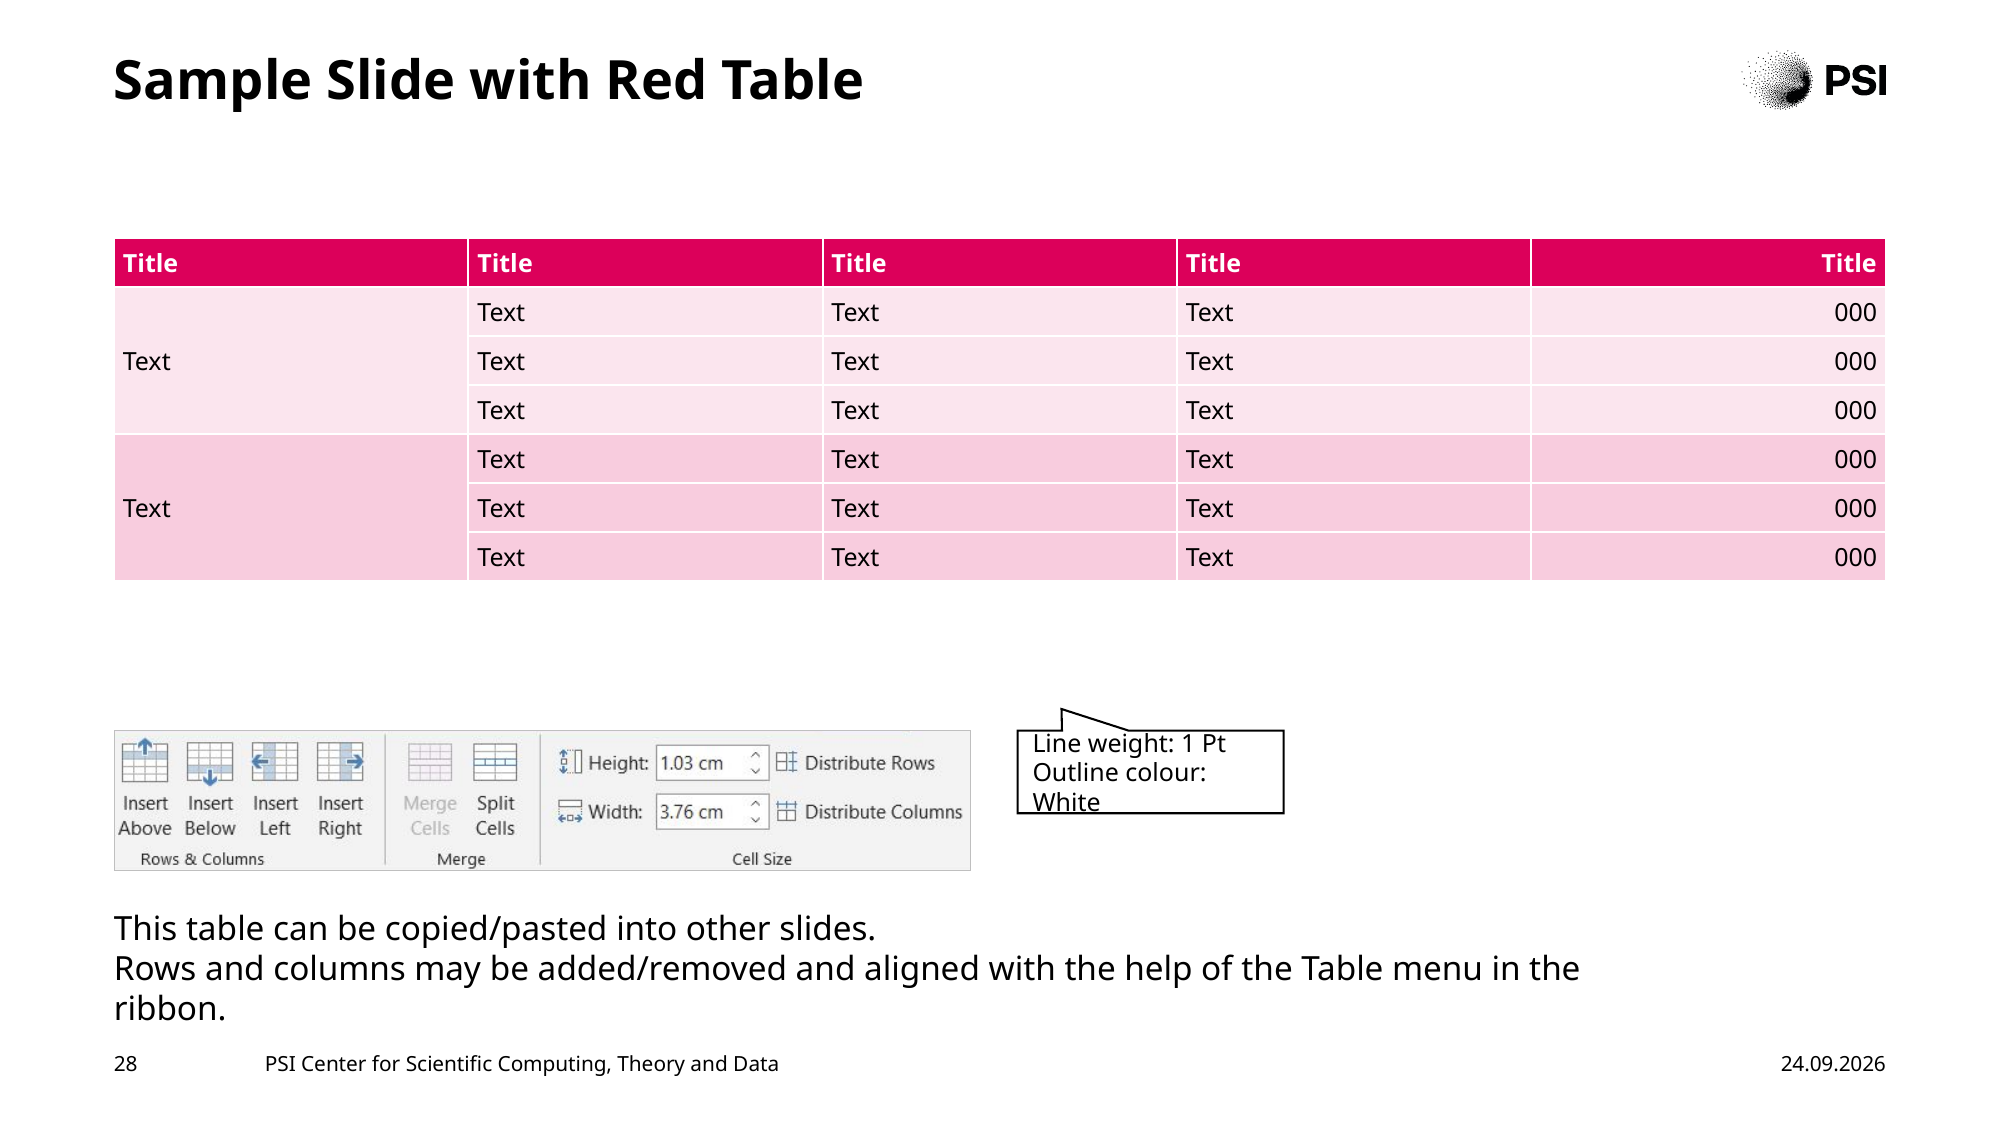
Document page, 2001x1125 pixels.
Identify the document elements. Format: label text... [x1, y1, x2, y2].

table_header Title [469, 239, 822, 286]
table_cell Text [1178, 435, 1530, 482]
table_cell Text [1178, 533, 1530, 580]
table_cell Text [469, 337, 822, 384]
table_cell Text [824, 435, 1176, 482]
table_cell Text [115, 435, 467, 580]
table_cell Text [824, 386, 1176, 433]
table_cell Text [469, 533, 822, 580]
table_cell Text [824, 337, 1176, 384]
table_cell 000 [1532, 533, 1885, 580]
table_cell Text [824, 288, 1176, 335]
table_cell 000 [1532, 435, 1885, 482]
table_cell Text [469, 288, 822, 335]
table_cell Text [1178, 337, 1530, 384]
table_header Title [1178, 239, 1530, 286]
text_box Line weight: 1 Pt Outline colour: White [1017, 709, 1284, 814]
table_cell Text [824, 484, 1176, 531]
table_cell Text [469, 484, 822, 531]
table_cell Text [1178, 484, 1530, 531]
table_header Title [824, 239, 1176, 286]
title Sample Slide with Red Table [114, 45, 1585, 179]
table_cell Text [469, 386, 822, 433]
table_header Title [1532, 239, 1885, 286]
table_cell Text [469, 435, 822, 482]
table_cell 000 [1532, 337, 1885, 384]
table_cell Text [1178, 386, 1530, 433]
table_cell Text [824, 533, 1176, 580]
table_cell 000 [1532, 386, 1885, 433]
picture [114, 730, 971, 871]
table_cell Text [115, 288, 467, 433]
table_cell 000 [1532, 484, 1885, 531]
table_cell Text [1178, 288, 1530, 335]
table_cell 000 [1532, 288, 1885, 335]
text_box This table can be copied/pasted into other slides. Rows and columns may be added/removed and aligned with the help of the Table menu in the ribbon. [113, 906, 1585, 1027]
table_header Title [115, 239, 467, 286]
